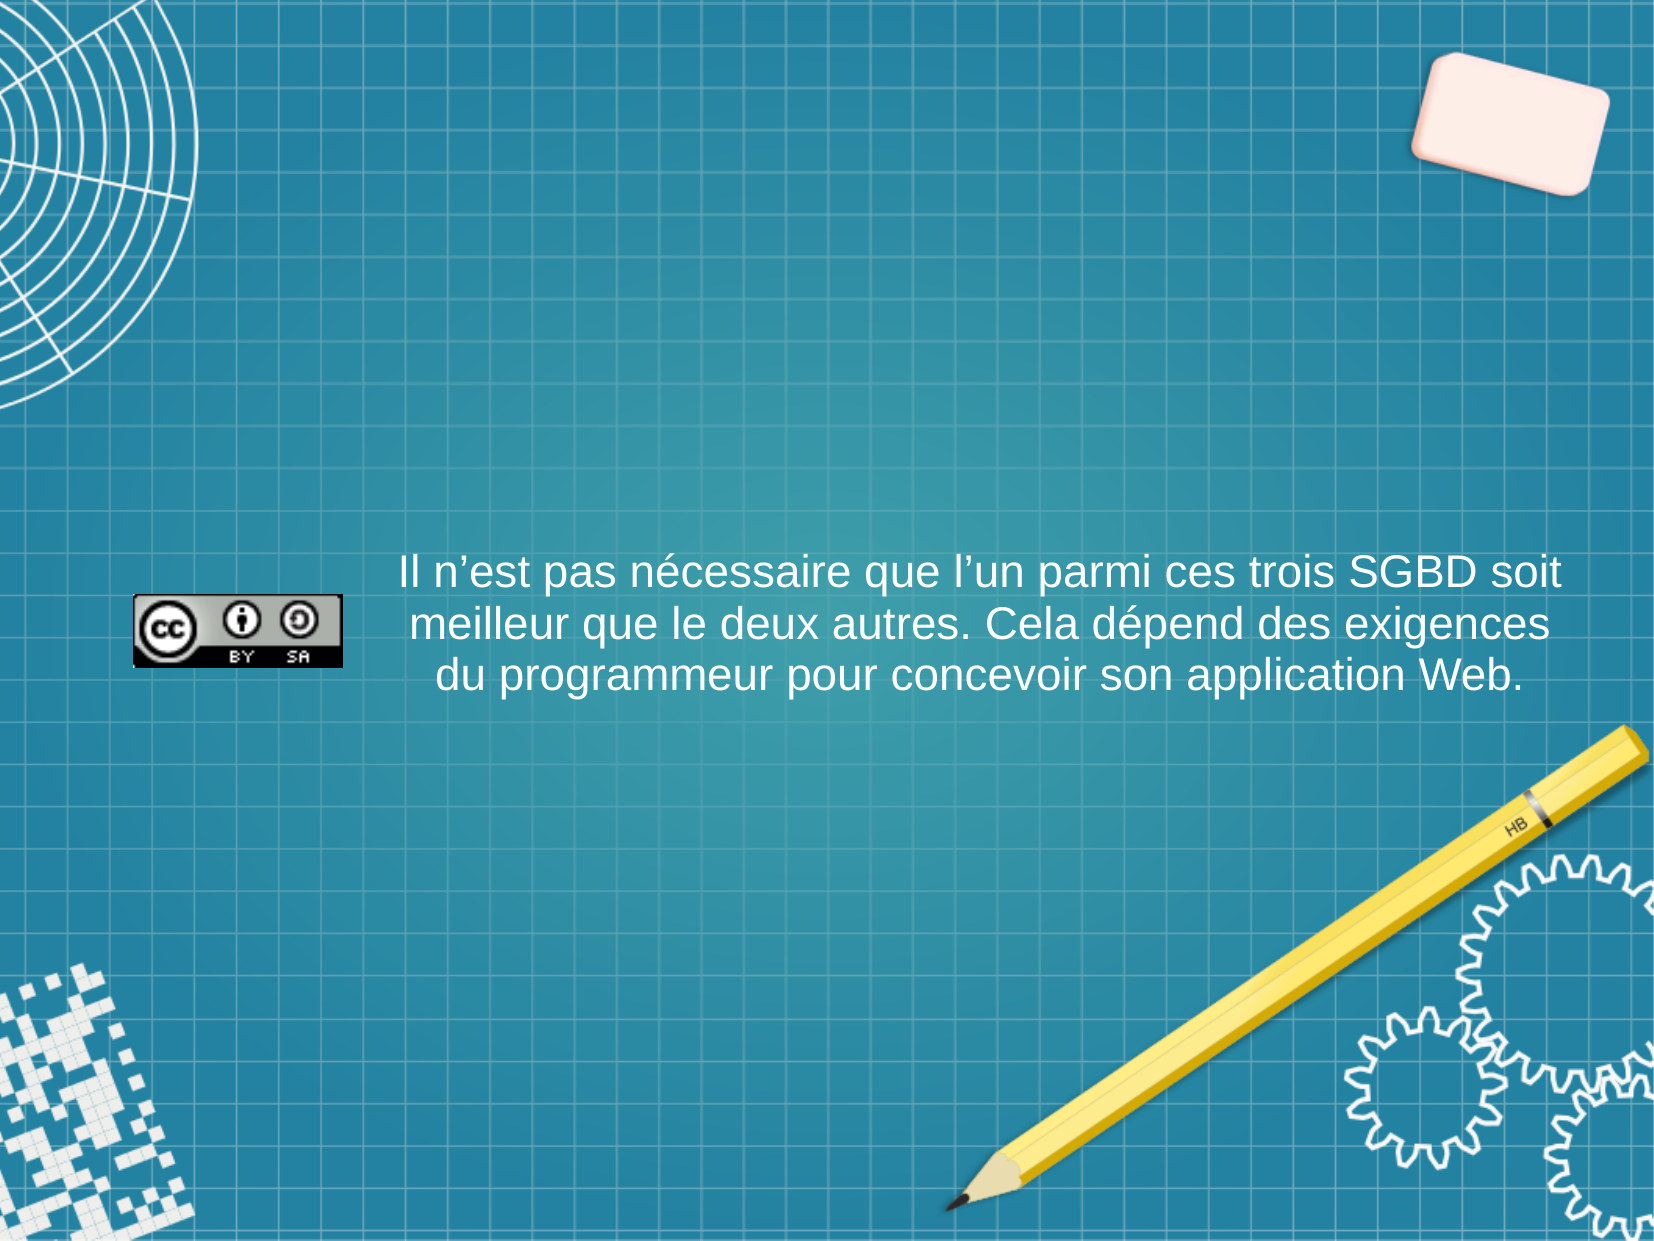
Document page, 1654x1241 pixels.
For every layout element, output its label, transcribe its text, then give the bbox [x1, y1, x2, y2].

picture [0, 0, 1654, 1241]
title Il n’est pas nécessaire que l’un parmi ces trois SGBD soit meilleur que le deux autres. Cela dépend des exigences du programmeur pour concevoir son application Web. [389, 519, 1571, 727]
